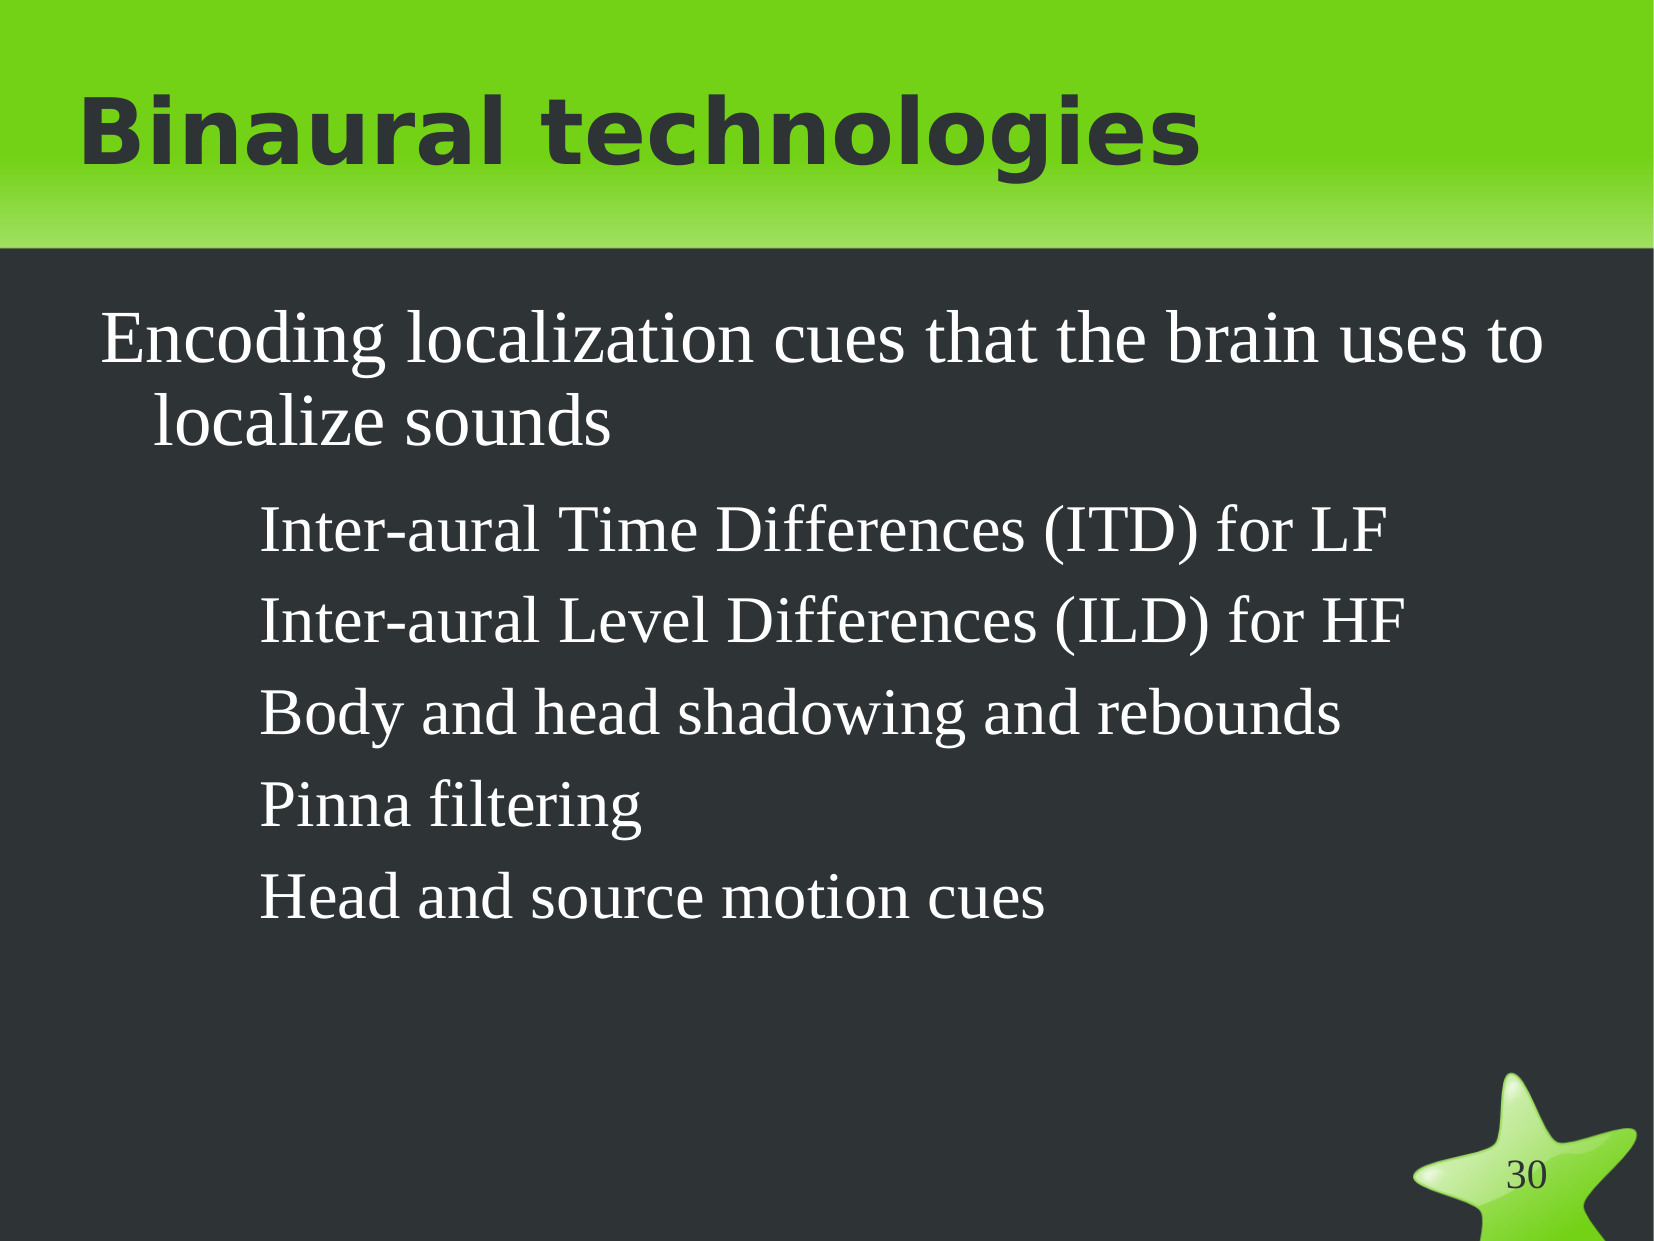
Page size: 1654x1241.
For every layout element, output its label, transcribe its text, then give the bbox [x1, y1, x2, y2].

picture [0, 0, 1654, 1241]
list Encoding localization cues that the brain uses to localize sounds Inter-aural Time Differences (ITD) for LF Inter-aural Level Differences (ILD) for HF Body and head shadowing and rebounds Pinna filtering Head and source motion cues [82, 296, 1571, 1100]
title Binaural technologies [76, 36, 1565, 229]
